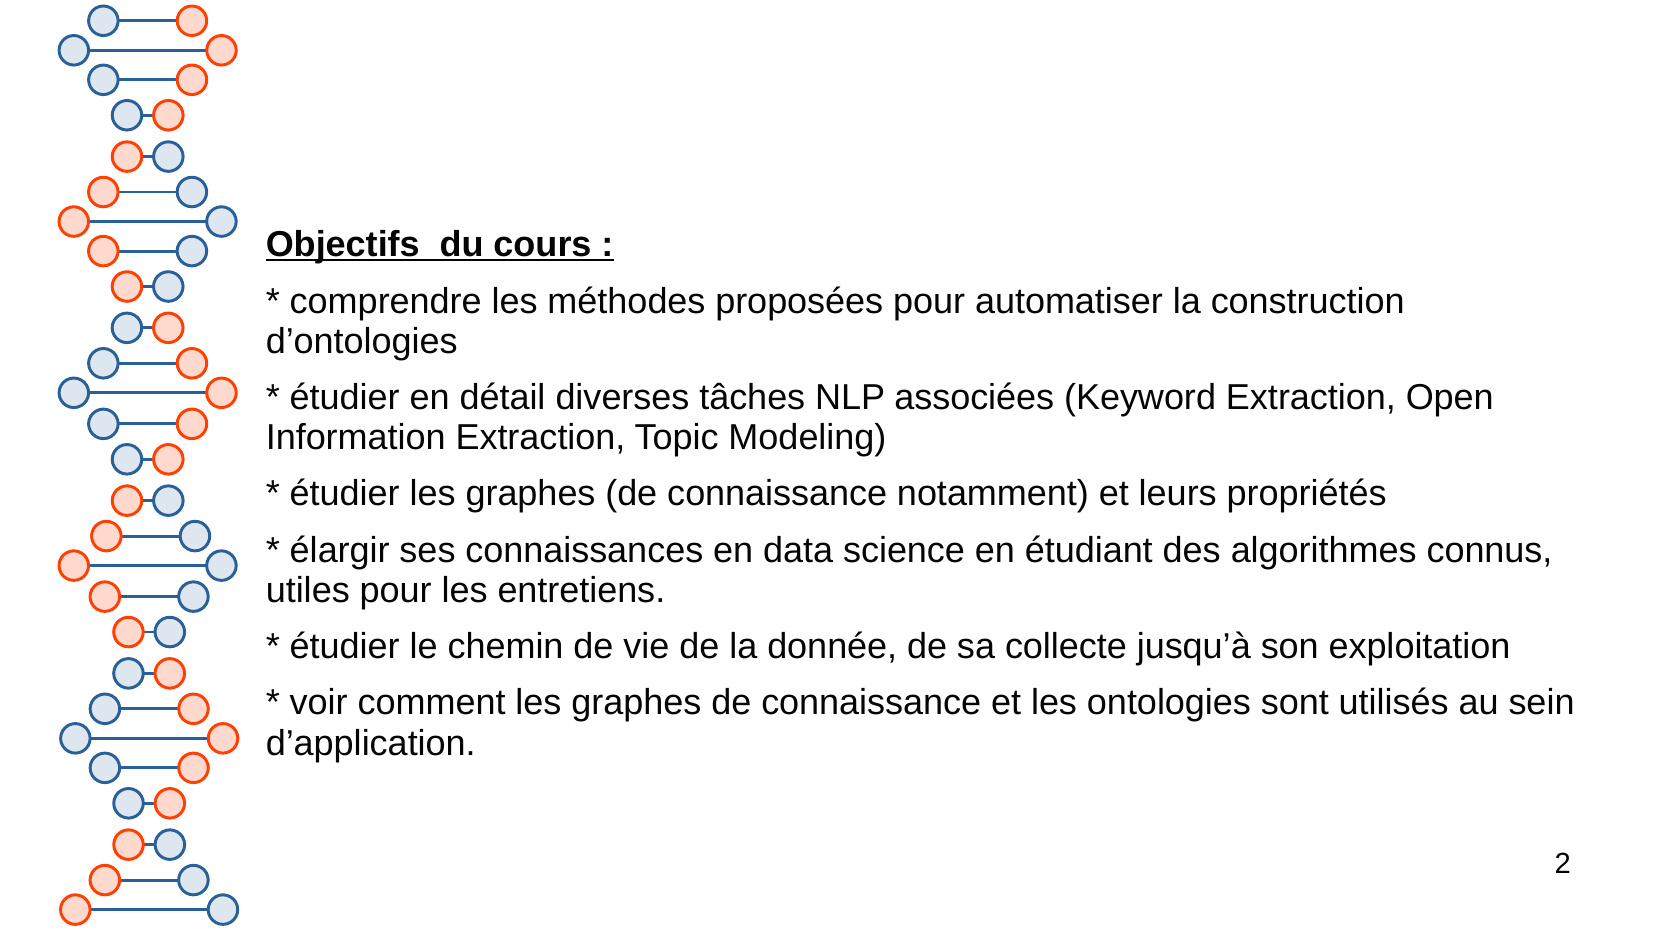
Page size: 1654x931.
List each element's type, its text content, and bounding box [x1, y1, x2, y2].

list Objectifs du cours : * comprendre les méthodes proposées pour automatiser la construction d’ontologies * étudier en détail diverses tâches NLP associées (Keyword Extraction, Open Information Extraction, Topic Modeling) * étudier les graphes (de connaissance notamment) et leurs propriétés * élargir ses connaissances en data science en étudiant des algorithmes connus, utiles pour les entretiens. * étudier le chemin de vie de la donnée, de sa collecte jusqu’à son exploitation * voir comment les graphes de connaissance et les ontologies sont utilisés au sein d’application. [265, 224, 1595, 764]
